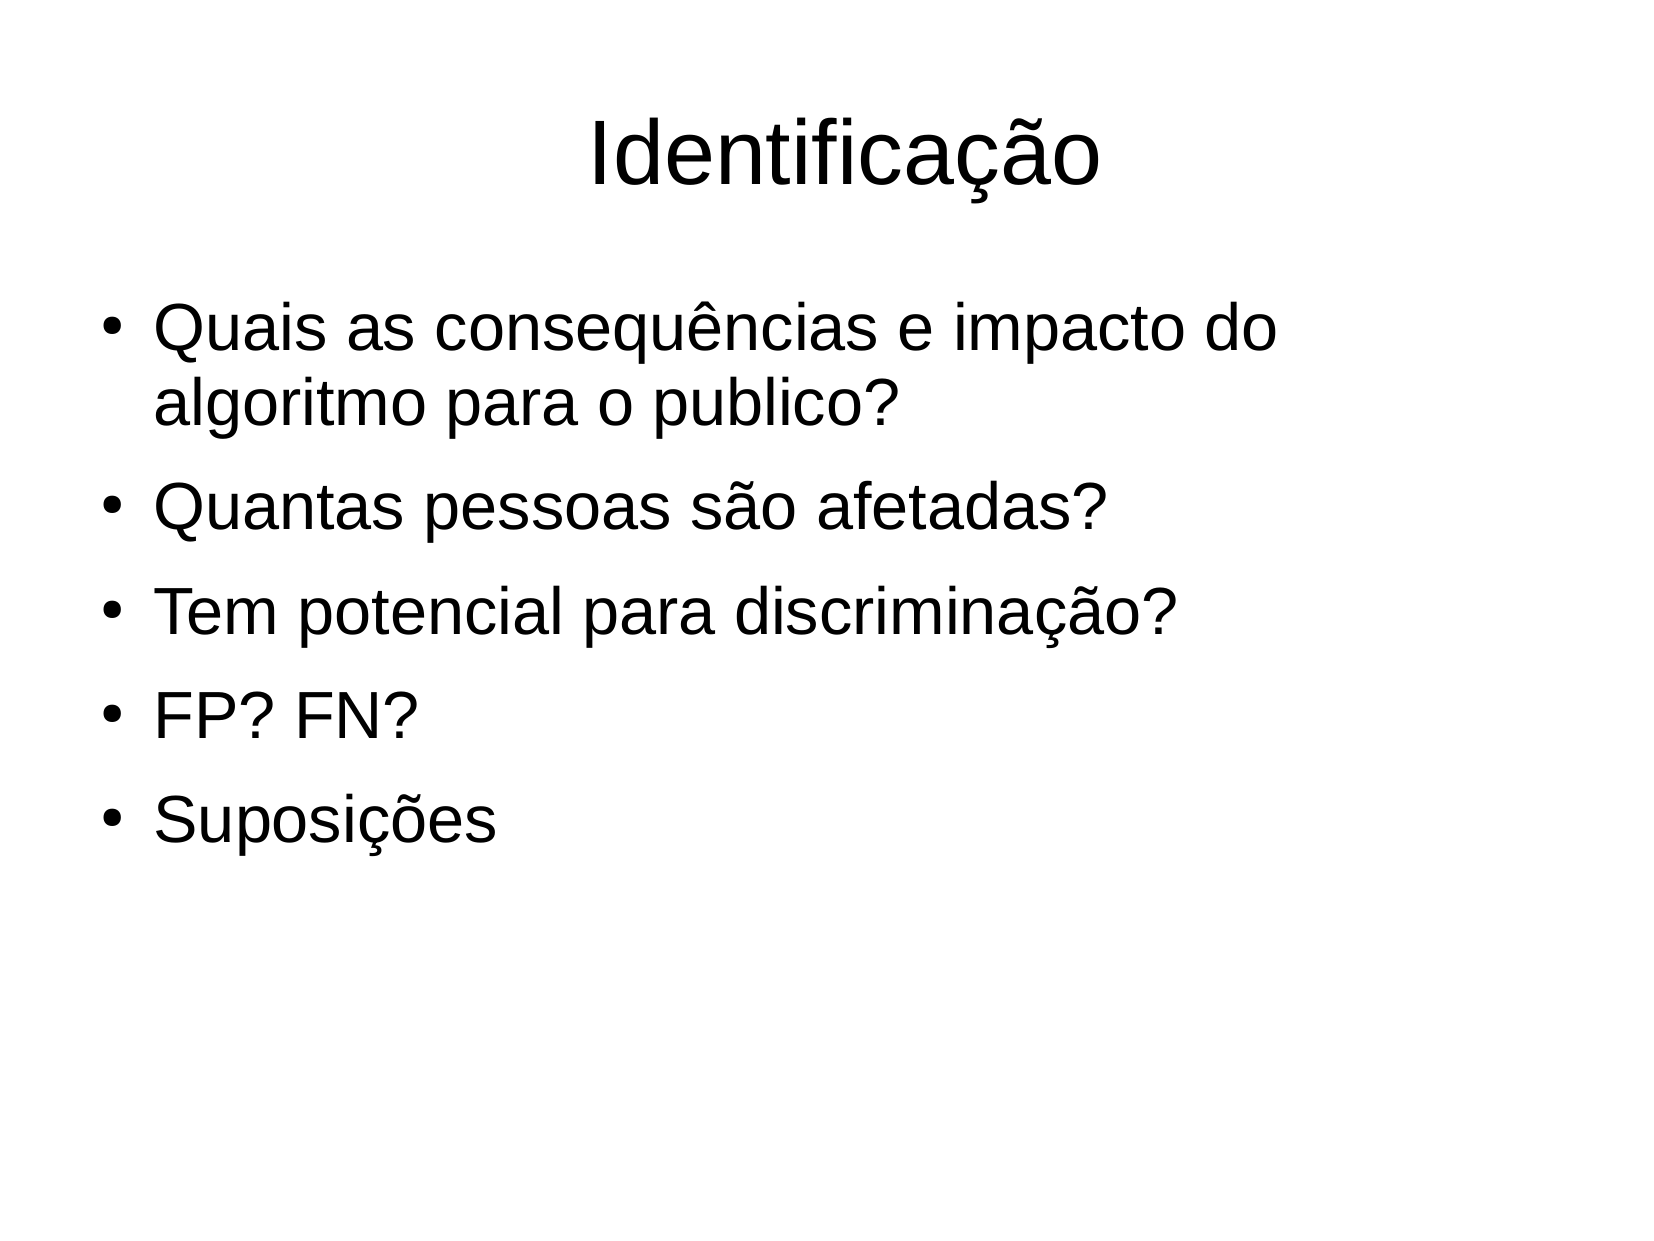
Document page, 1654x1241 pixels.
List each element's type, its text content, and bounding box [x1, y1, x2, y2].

list Quais as consequências e impacto do algoritmo para o publico? Quantas pessoas são afetadas? Tem potencial para discriminação? FP? FN? Suposições [82, 290, 1571, 1010]
title Identificação [82, 49, 1571, 257]
